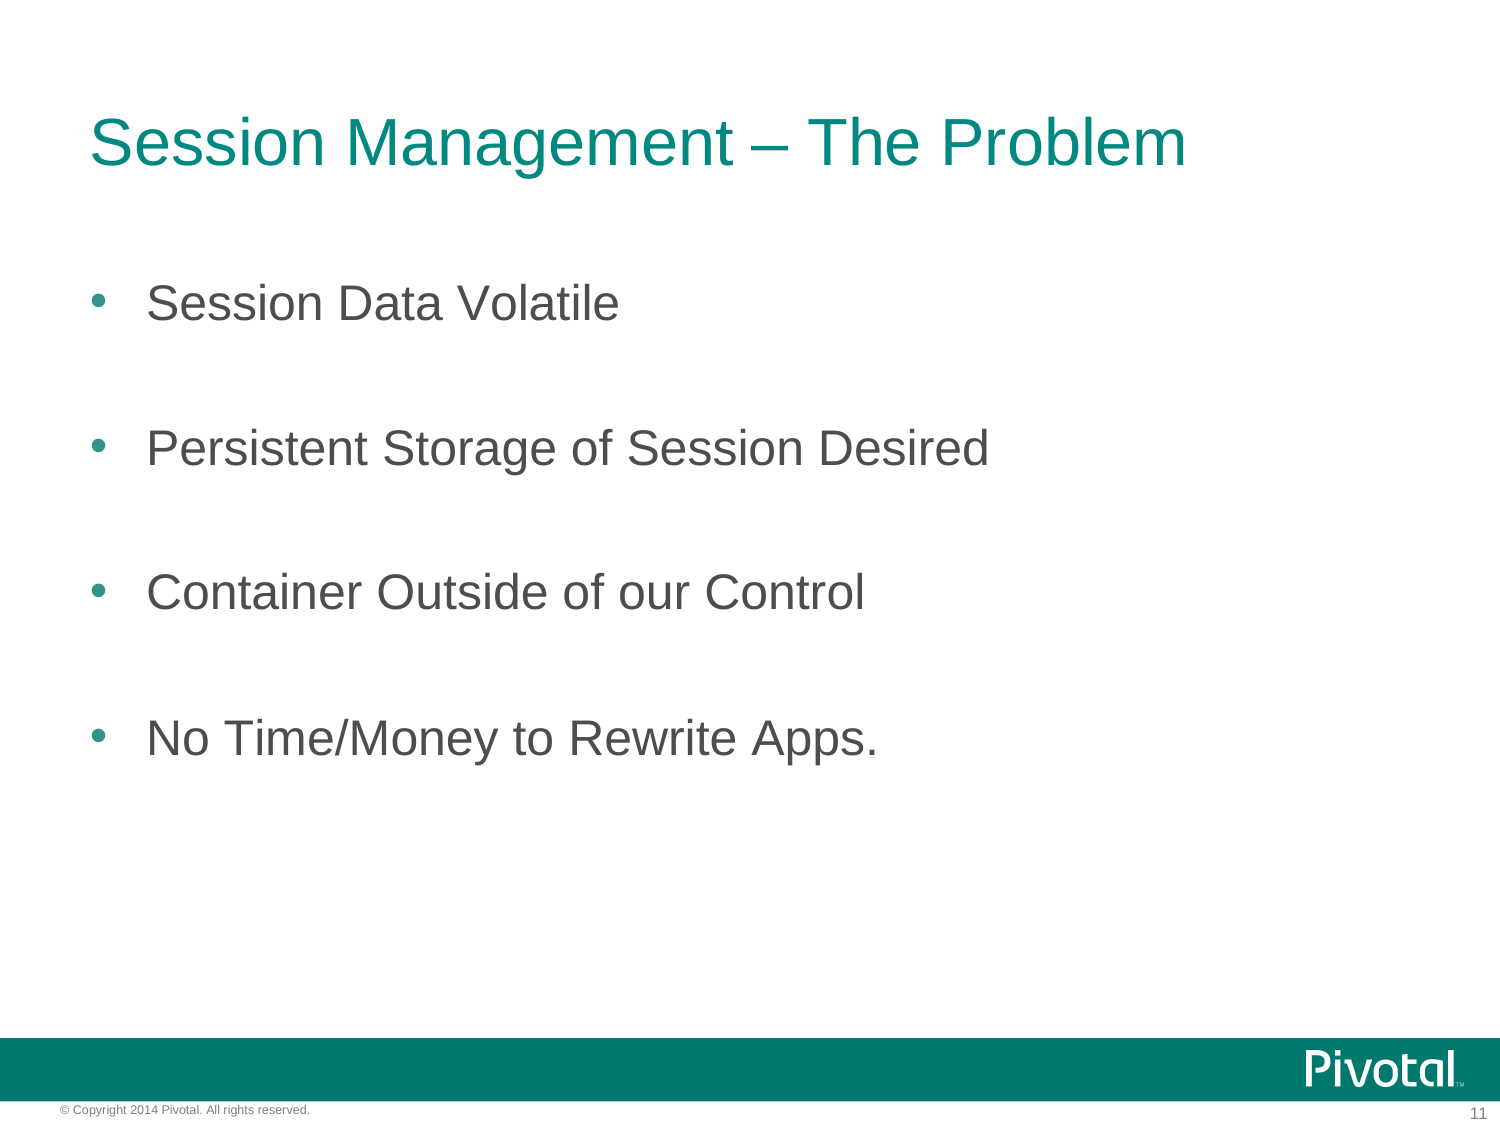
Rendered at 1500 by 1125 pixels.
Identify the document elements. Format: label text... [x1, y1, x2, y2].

picture [1306, 1050, 1464, 1087]
title Session Management – The Problem [75, 45, 1426, 233]
list Session Data Volatile Persistent Storage of Session Desired Container Outside of our Control No Time/Money to Rewrite Apps. [75, 262, 1426, 1005]
